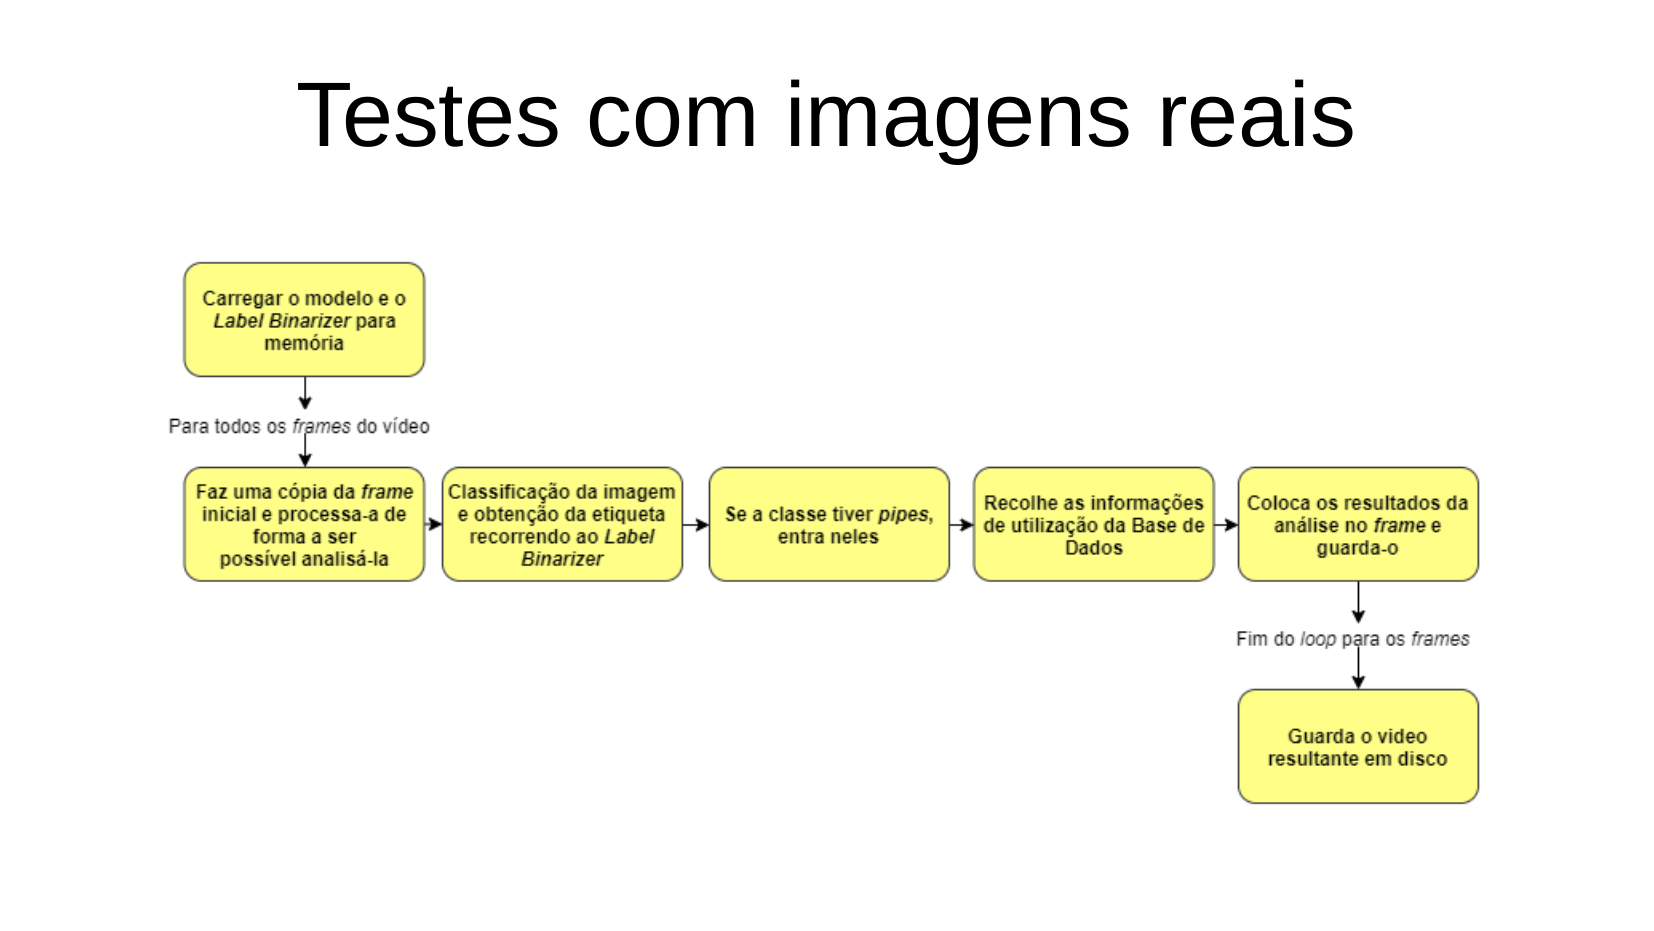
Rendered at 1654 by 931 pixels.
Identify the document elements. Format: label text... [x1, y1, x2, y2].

title Testes com imagens reais [82, 37, 1571, 193]
picture [148, 248, 1505, 826]
